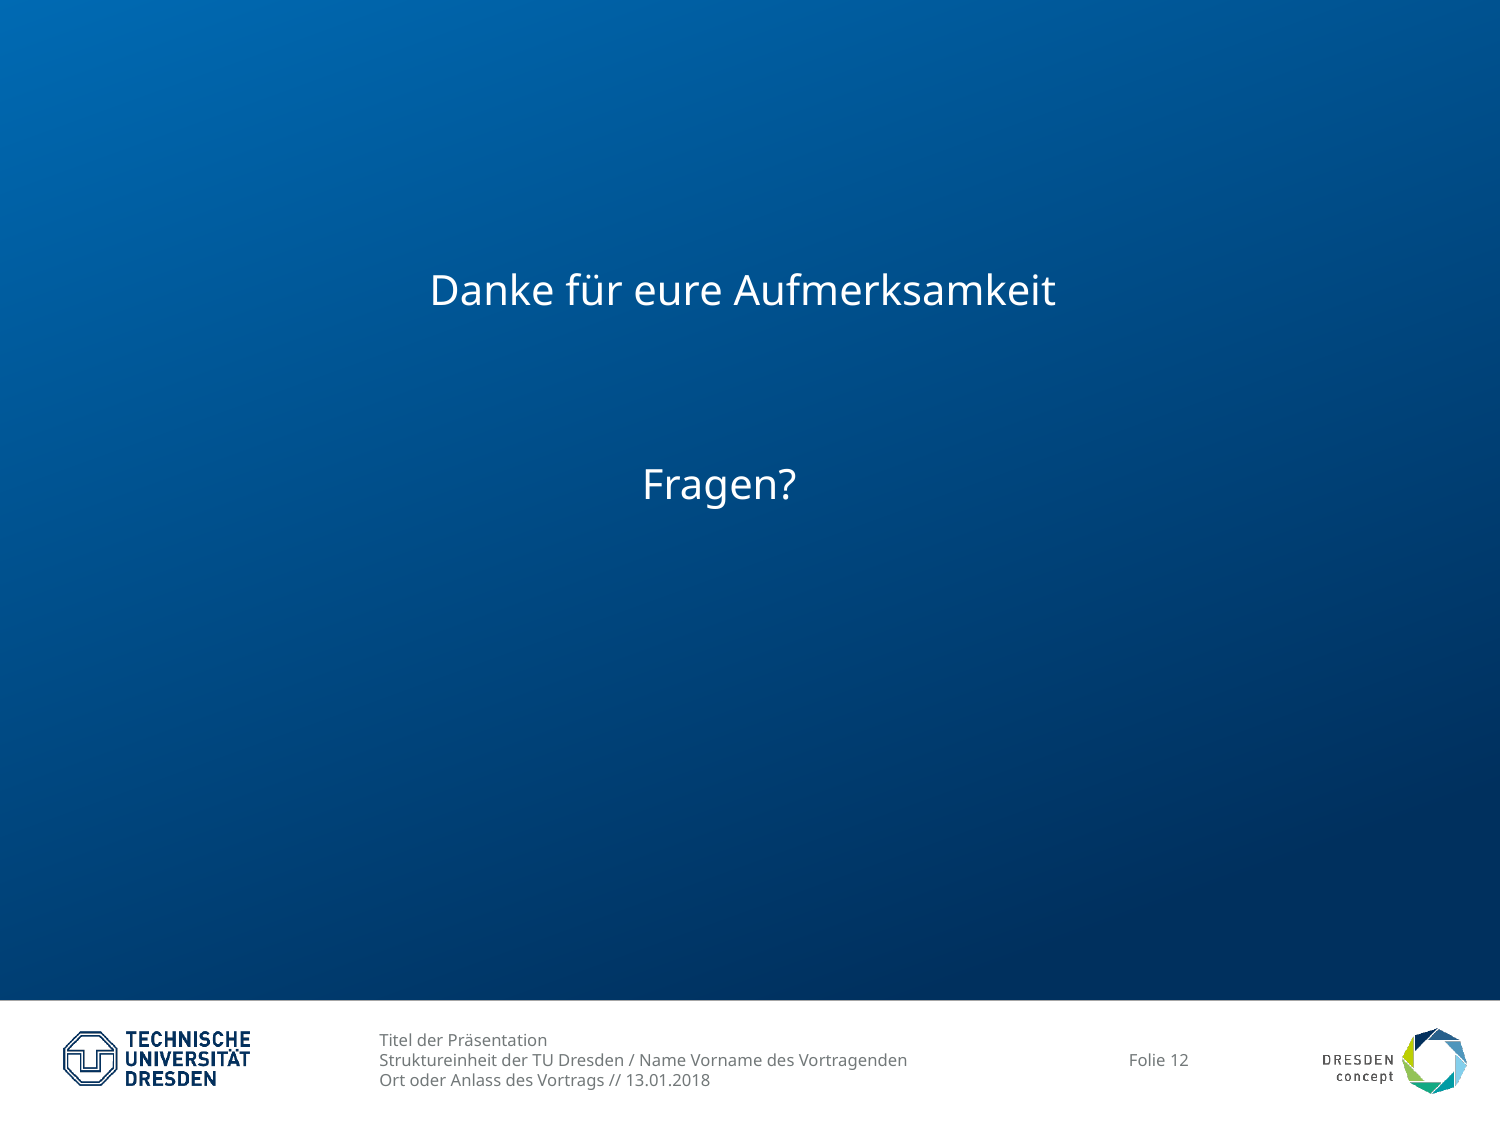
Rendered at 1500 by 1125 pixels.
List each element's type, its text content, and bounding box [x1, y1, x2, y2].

picture [1323, 1028, 1467, 1094]
picture [63, 1031, 250, 1086]
list Danke für eure Aufmerksamkeit Fragen? [75, 263, 1425, 916]
